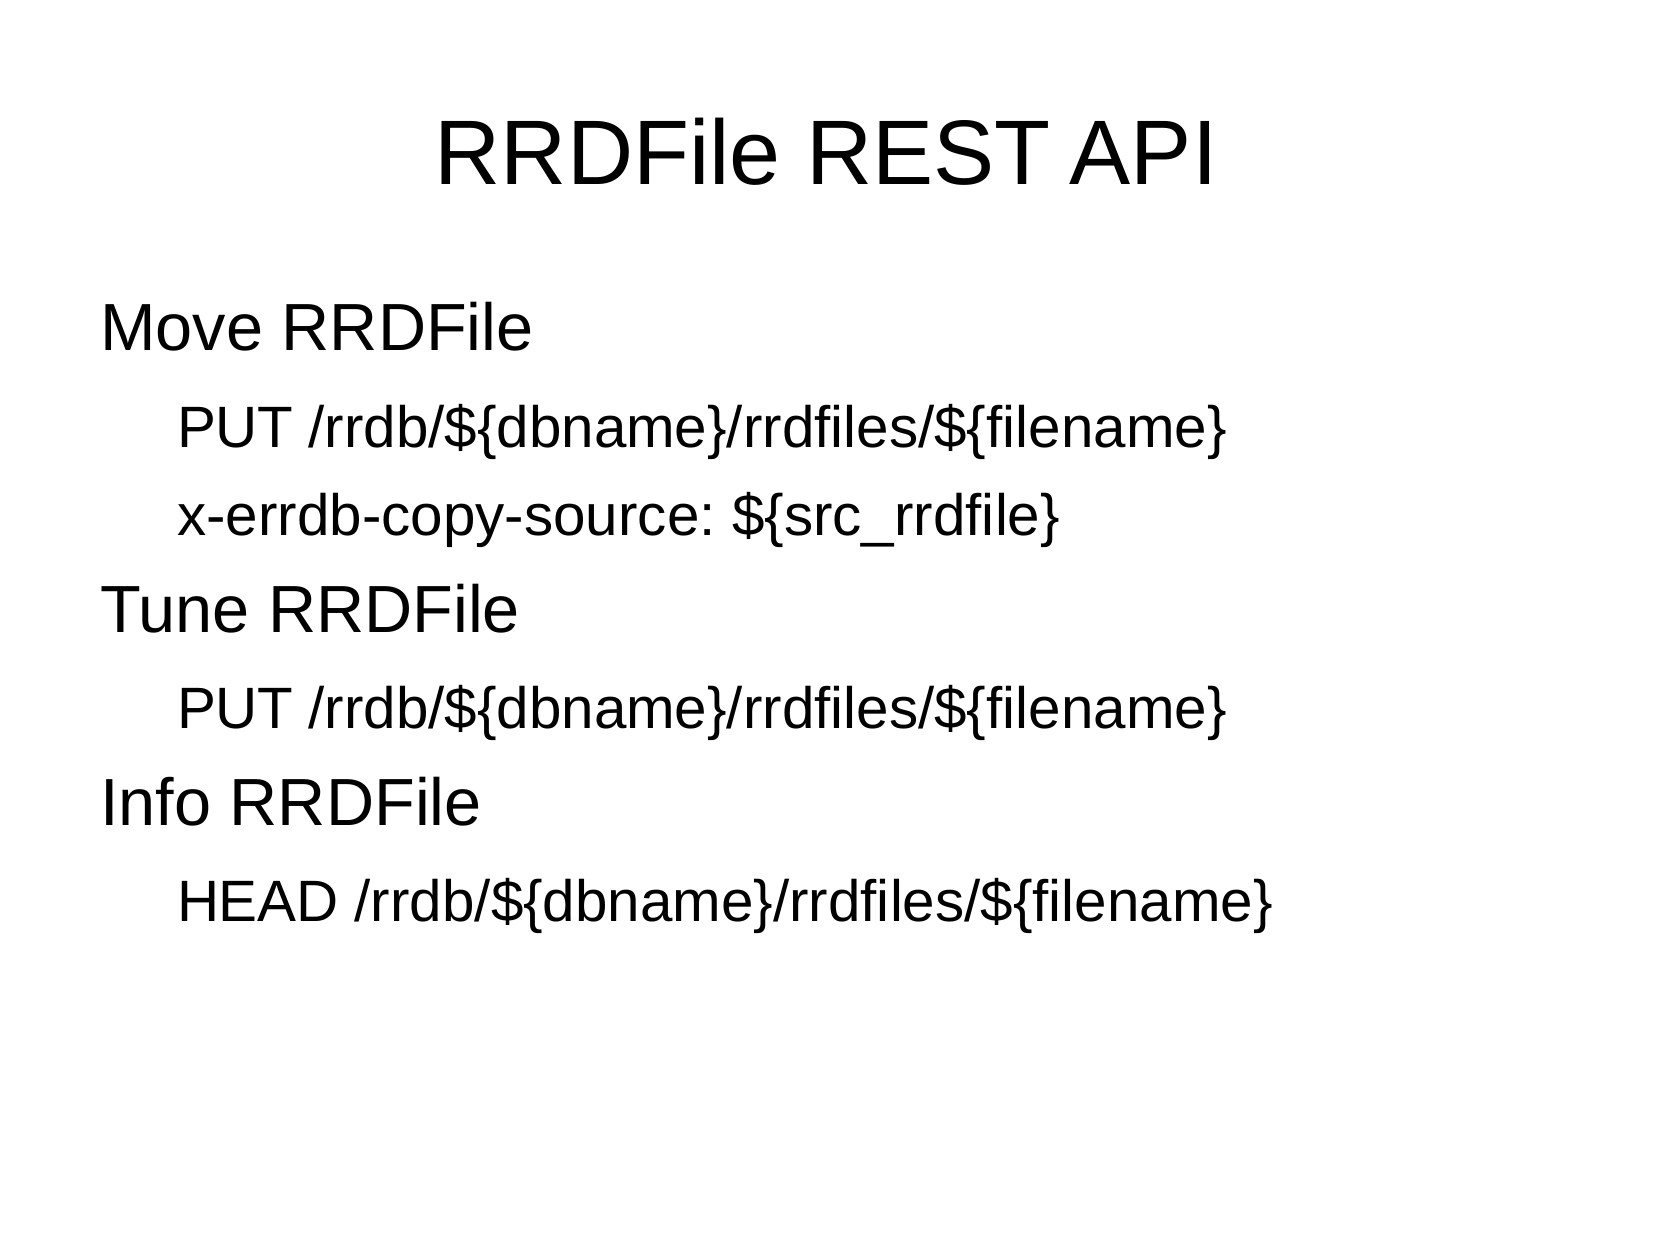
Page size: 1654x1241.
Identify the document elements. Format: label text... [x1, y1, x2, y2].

title RRDFile REST API [82, 56, 1571, 250]
list Move RRDFile PUT /rrdb/${dbname}/rrdfiles/${filename} x-errdb-copy-source: ${src_rrdfile} Tune RRDFile PUT /rrdb/${dbname}/rrdfiles/${filename} Info RRDFile HEAD /rrdb/${dbname}/rrdfiles/${filename} [82, 290, 1571, 1094]
